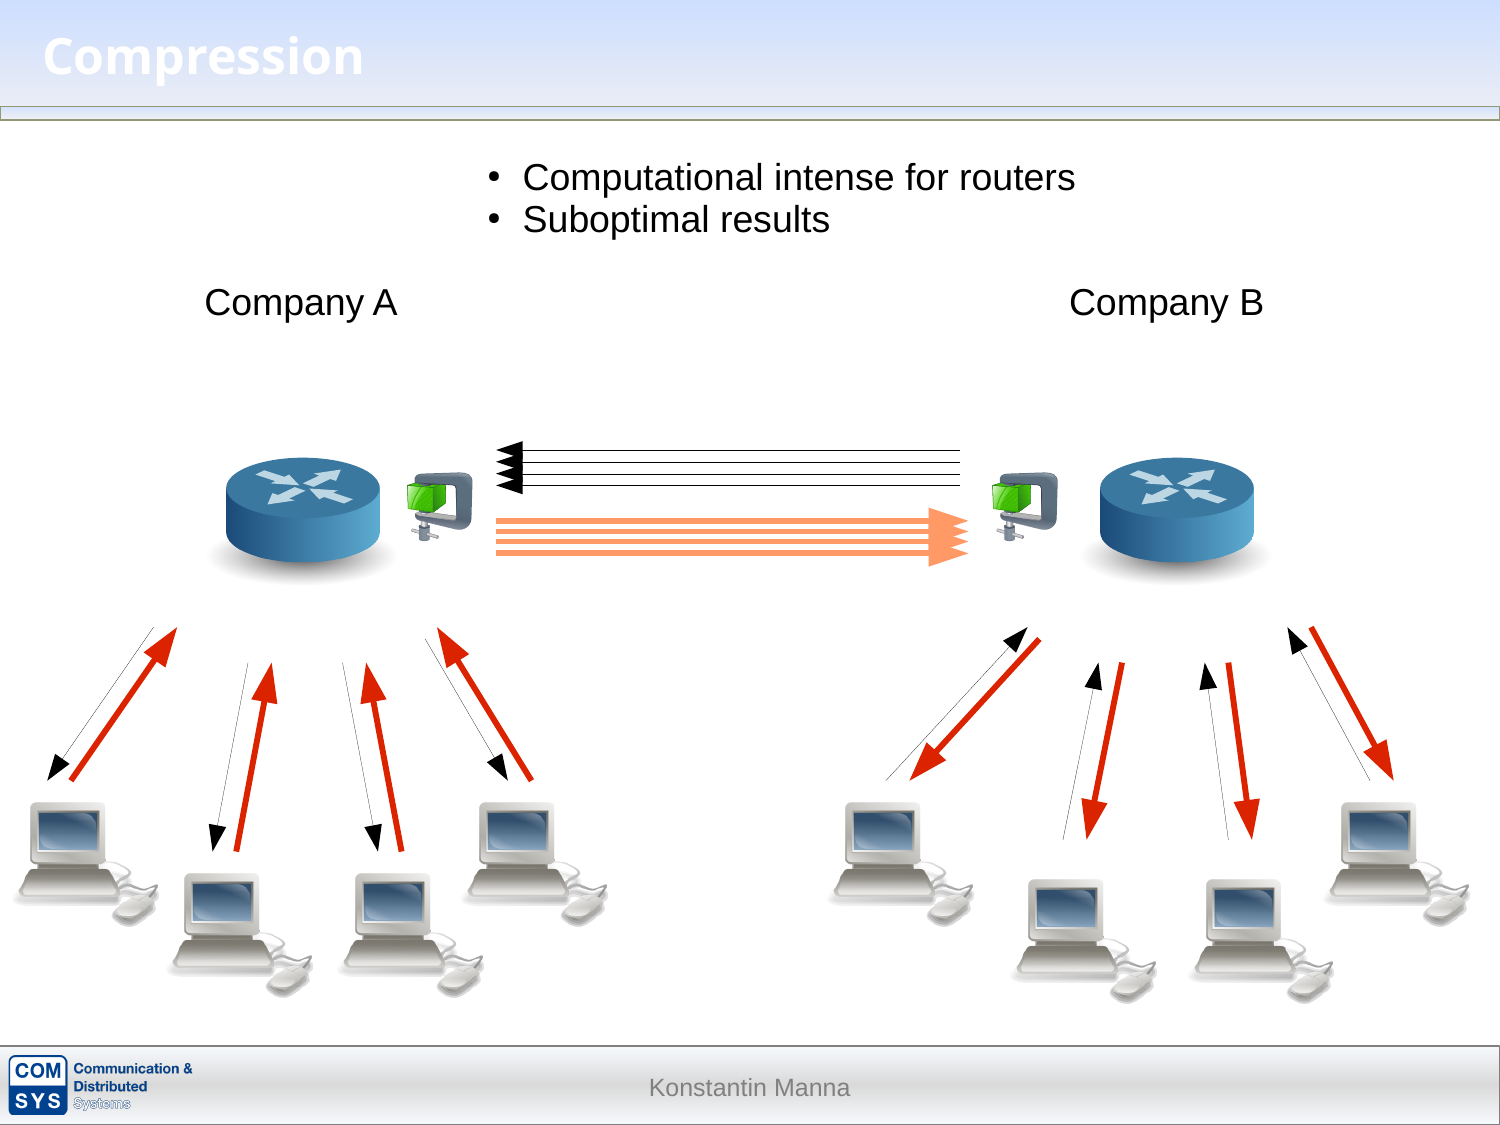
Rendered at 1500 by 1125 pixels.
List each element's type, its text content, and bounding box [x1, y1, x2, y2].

picture [992, 472, 1058, 542]
picture [1187, 780, 1471, 1006]
picture [826, 780, 975, 929]
picture [188, 401, 473, 639]
text_box Company A Company B [0, 273, 1500, 331]
picture [1062, 401, 1300, 639]
picture [1009, 857, 1158, 1006]
picture [336, 780, 609, 1000]
picture [165, 851, 313, 1000]
picture [11, 780, 160, 929]
text_box Computational intense for routers Suboptimal results [472, 149, 1102, 249]
title Compression [27, 17, 1464, 92]
